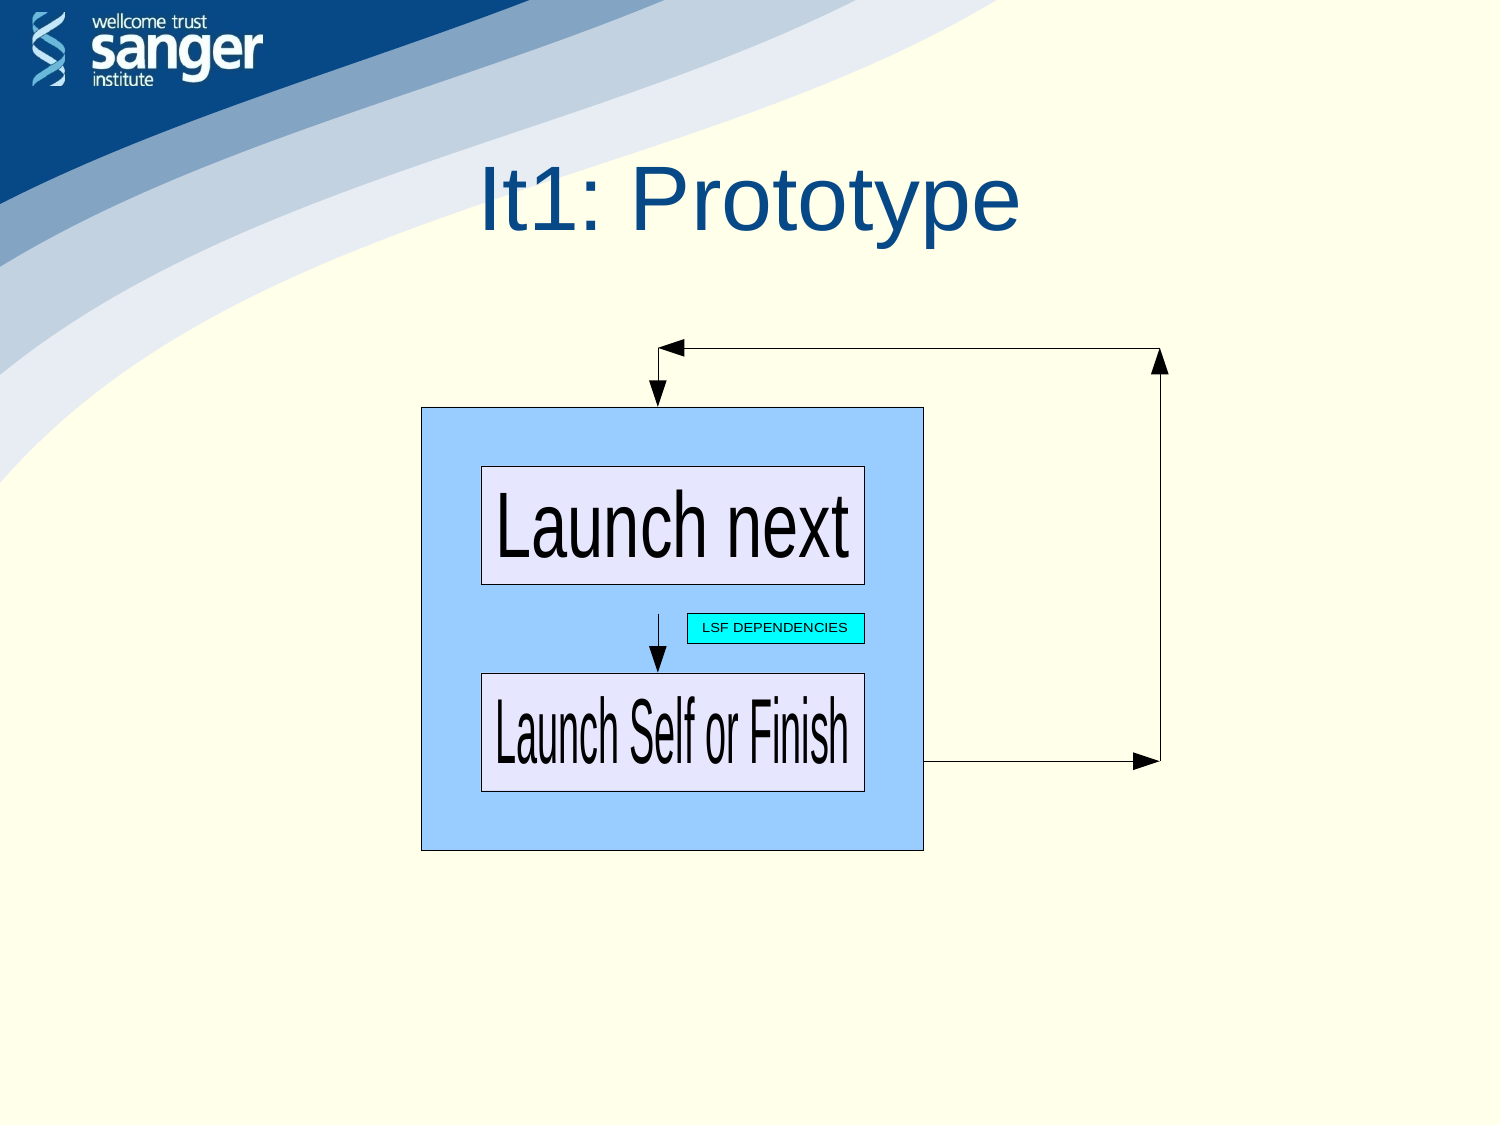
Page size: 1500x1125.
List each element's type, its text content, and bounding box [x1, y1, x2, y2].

chart [112, 324, 1388, 1001]
picture [12, 12, 263, 86]
title It1: Prototype [112, 68, 1388, 320]
